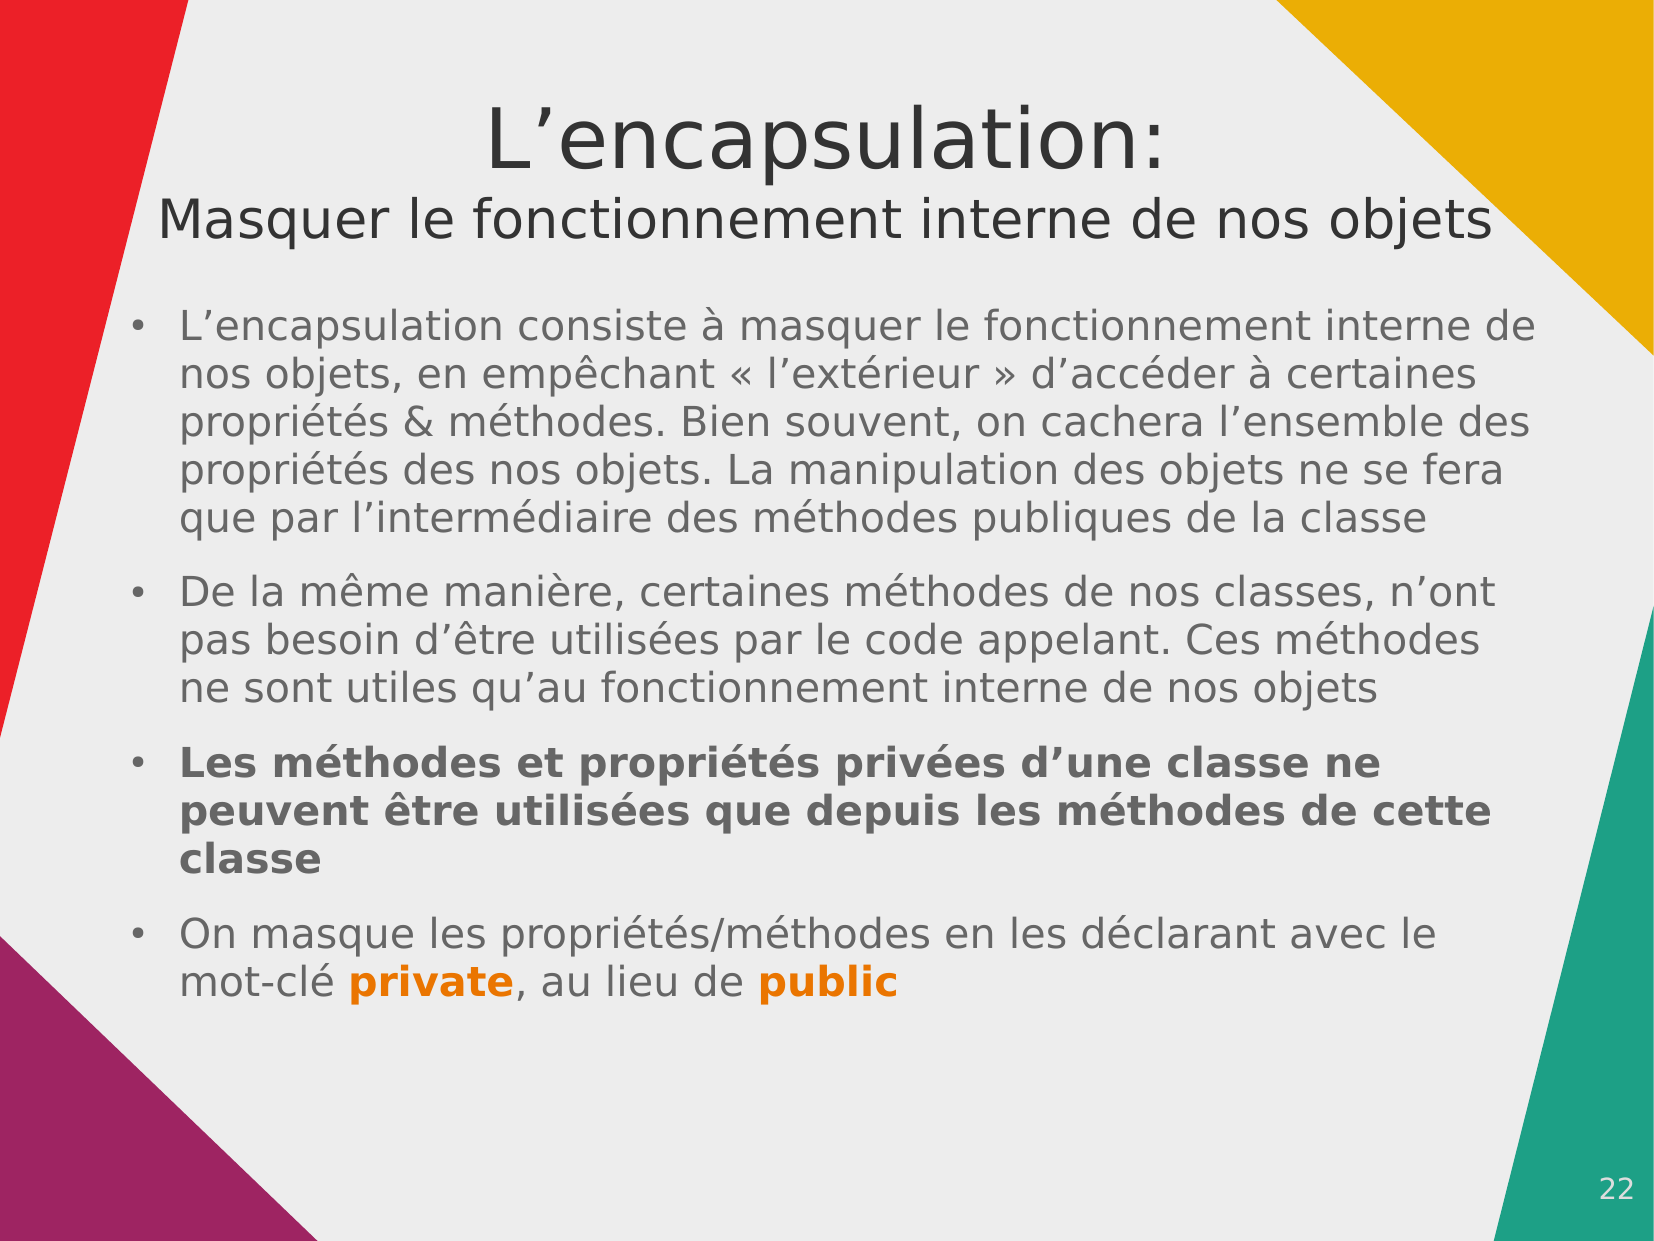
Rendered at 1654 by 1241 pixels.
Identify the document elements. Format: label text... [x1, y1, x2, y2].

list L’encapsulation consiste à masquer le fonctionnement interne de nos objets, en empêchant « l’extérieur » d’accéder à certaines propriétés & méthodes. Bien souvent, on cachera l’ensemble des propriétés des nos objets. La manipulation des objets ne se fera que par l’intermédiaire des méthodes publiques de la classe De la même manière, certaines méthodes de nos classes, n’ont pas besoin d’être utilisées par le code appelant. Ces méthodes ne sont utiles qu’au fonctionnement interne de nos objets Les méthodes et propriétés privées d’une classe ne peuvent être utilisées que depuis les méthodes de cette classe On masque les propriétés/méthodes en les déclarant avec le mot-clé private, au lieu de public [114, 302, 1539, 1033]
title L’encapsulation: Masquer le fonctionnement interne de nos objets [114, 73, 1539, 271]
